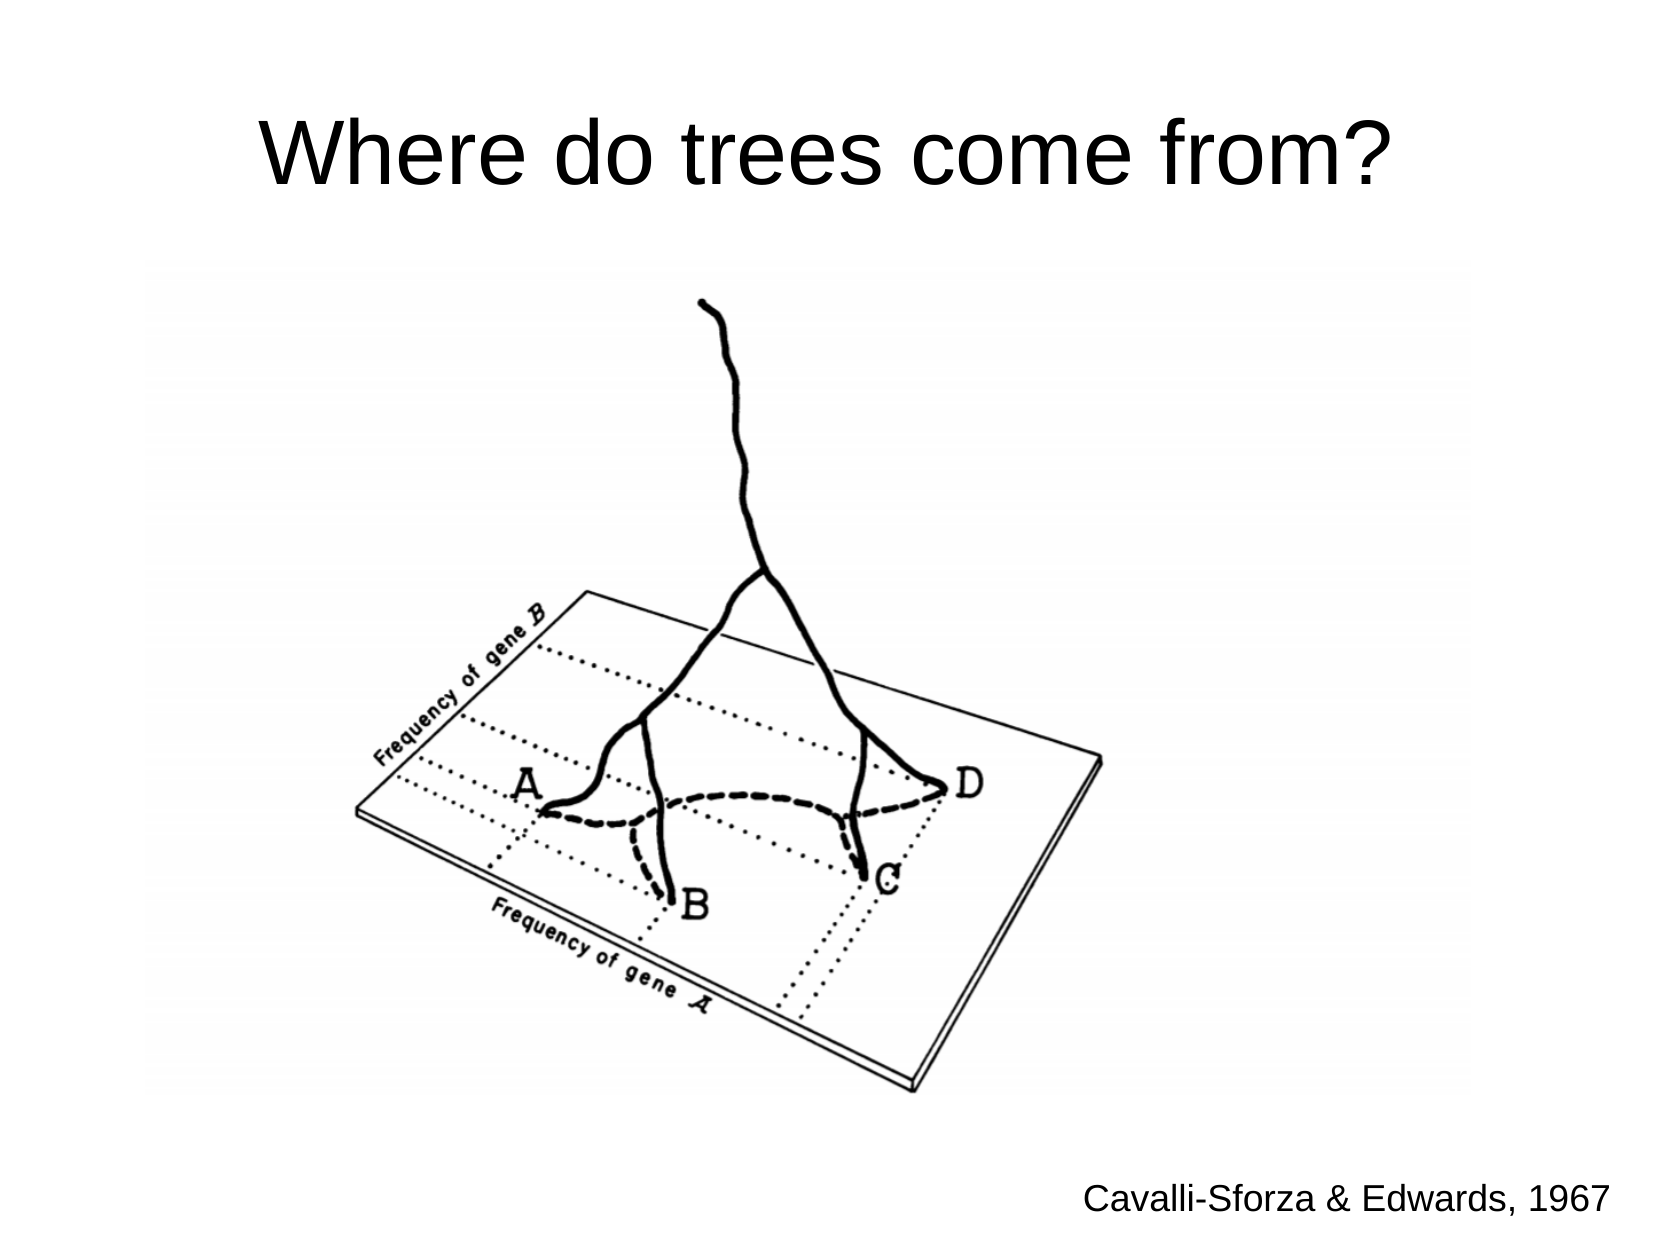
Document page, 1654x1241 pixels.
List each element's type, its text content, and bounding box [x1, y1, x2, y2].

title Where do trees come from? [82, 49, 1571, 257]
picture [145, 260, 1471, 1096]
text_box Cavalli-Sforza & Edwards, 1967 [1068, 1170, 1654, 1241]
